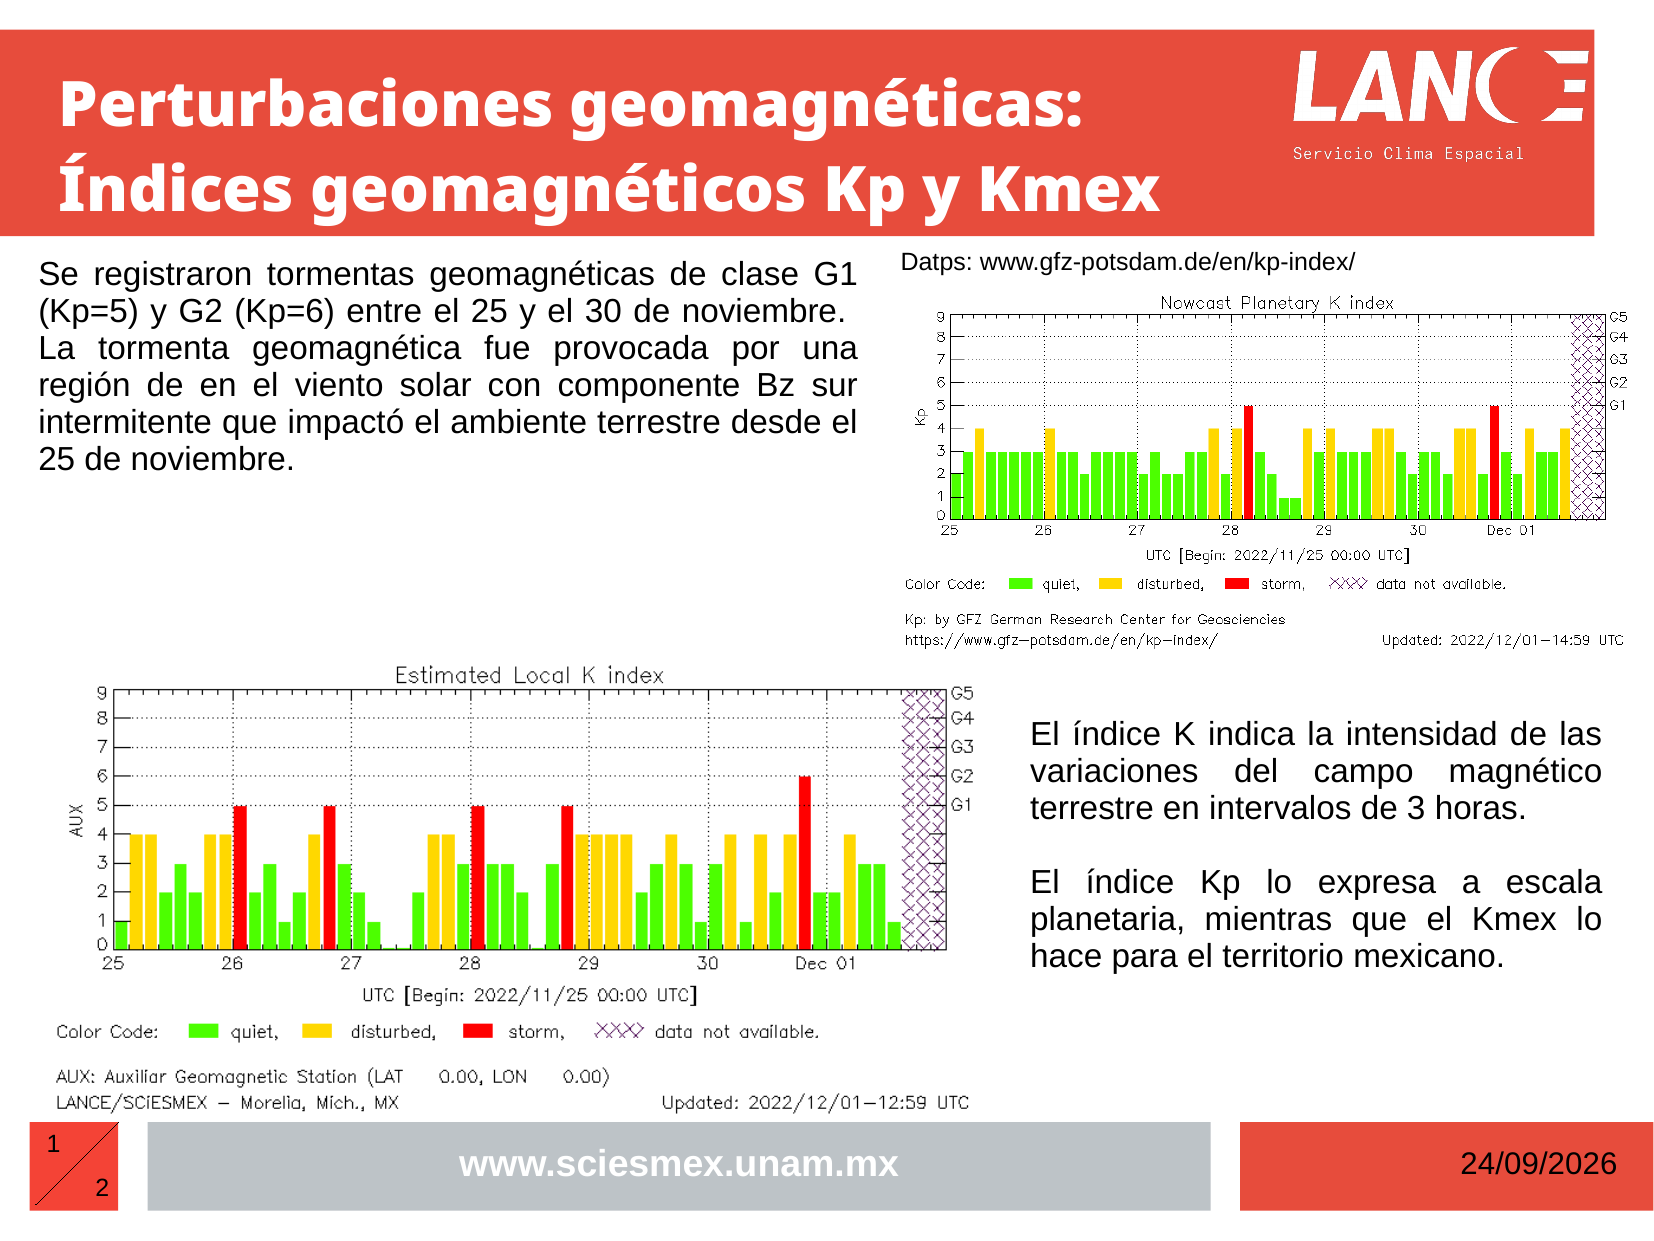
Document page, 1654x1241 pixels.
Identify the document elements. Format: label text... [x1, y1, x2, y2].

text_box 01/12/2022 [1424, 1122, 1654, 1205]
text_box Se registraron tormentas geomagnéticas de clase G1 (Kp=5) y G2 (Kp=6) entre el 25 y el 30 de noviembre. La tormenta geomagnética fue provocada por una región de en el viento solar con componente Bz sur intermitente que impactó el ambiente terrestre desde el 25 de noviembre. [23, 248, 875, 650]
text_box <número> [31, 1122, 176, 1170]
title Perturbaciones geomagnéticas: Índices geomagnéticos Kp y Kmex [59, 59, 1312, 207]
text_box Datps: www.gfz-potsdam.de/en/kp-index/ [885, 240, 1654, 284]
picture [1293, 47, 1589, 162]
text_box www.sciesmex.unam.mx [153, 1122, 1205, 1205]
text_box 2 [35, 1151, 125, 1209]
text_box El índice K indica la intensidad de las variaciones del campo magnético terrestre en intervalos de 3 horas. El índice Kp lo expresa a escala planetaria, mientras que el Kmex lo hace para el territorio mexicano. [1015, 707, 1619, 1052]
picture [47, 277, 1642, 1116]
